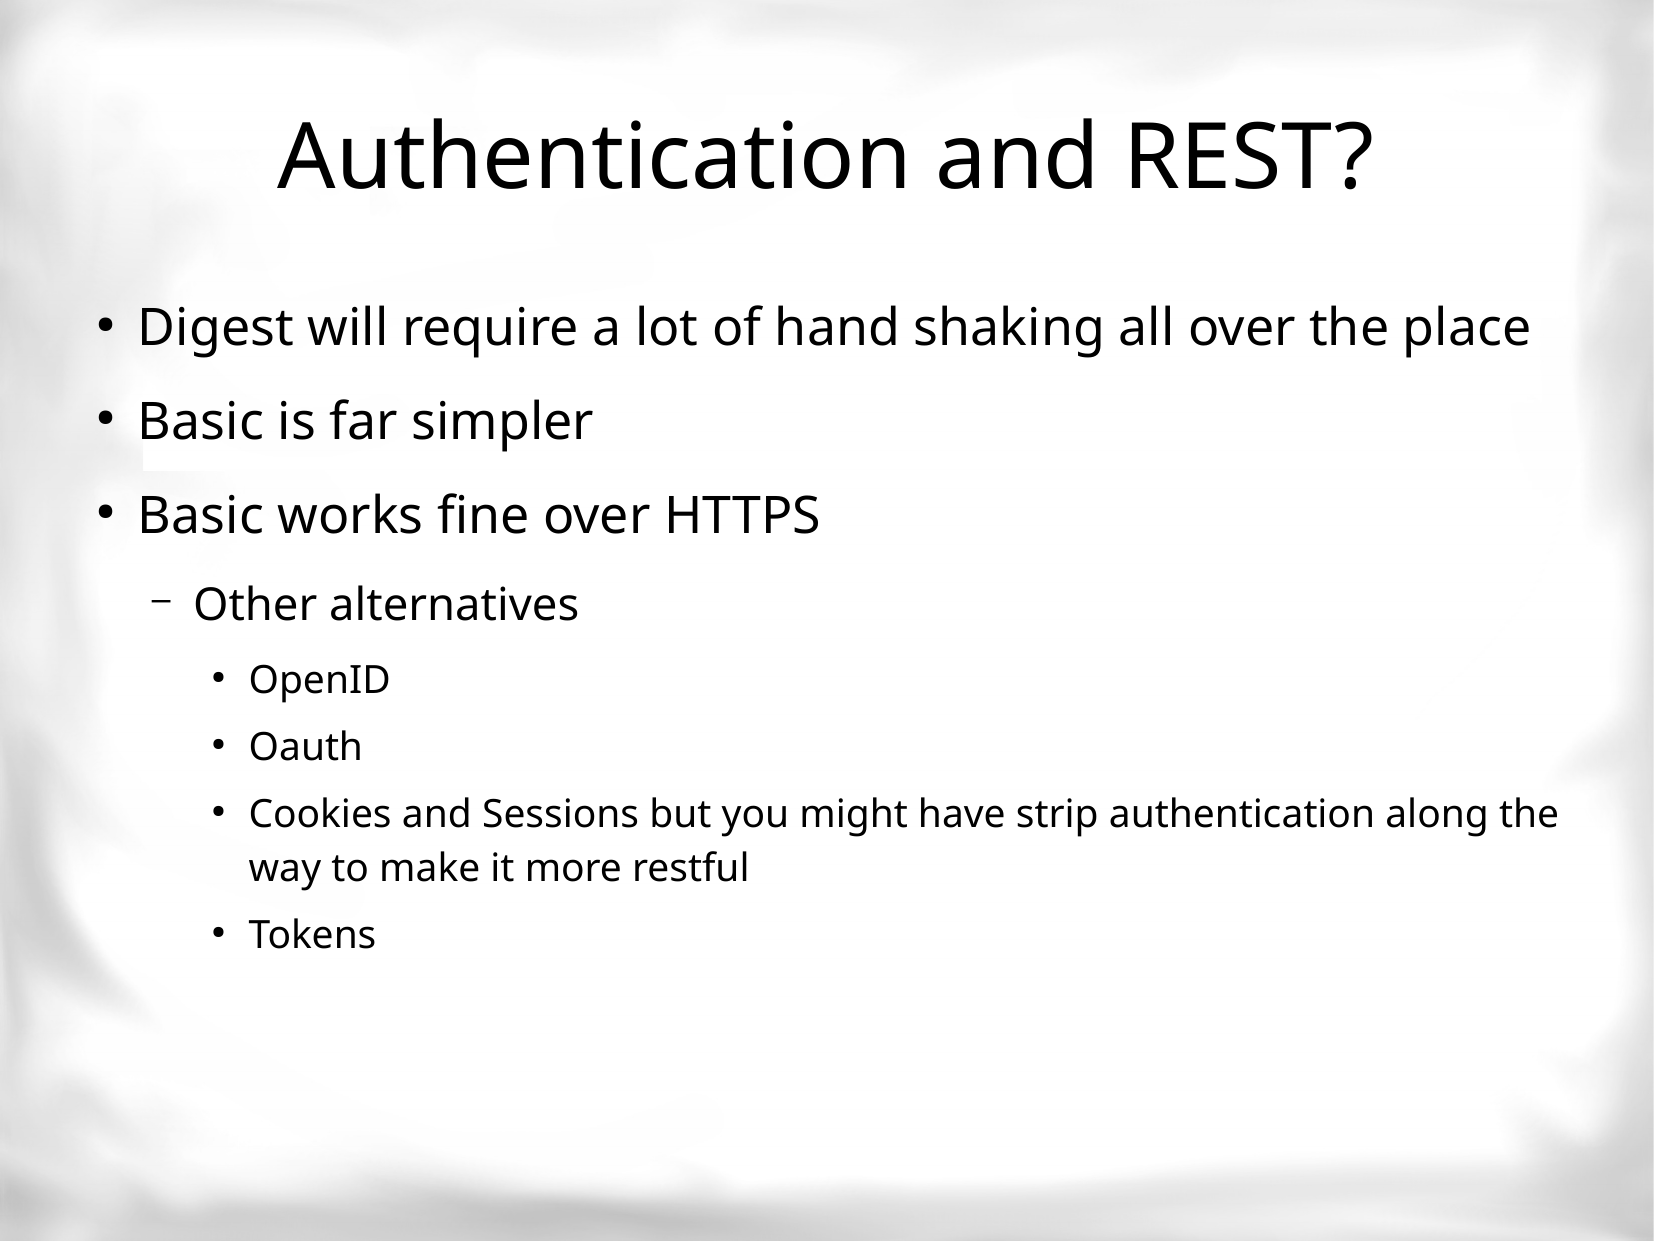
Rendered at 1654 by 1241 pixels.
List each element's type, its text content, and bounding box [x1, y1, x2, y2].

picture [0, 0, 1654, 1241]
title Authentication and REST? [82, 49, 1571, 257]
list Digest will require a lot of hand shaking all over the place Basic is far simpler Basic works fine over HTTPS Other alternatives OpenID Oauth Cookies and Sessions but you might have strip authentication along the way to make it more restful Tokens [82, 290, 1571, 1010]
